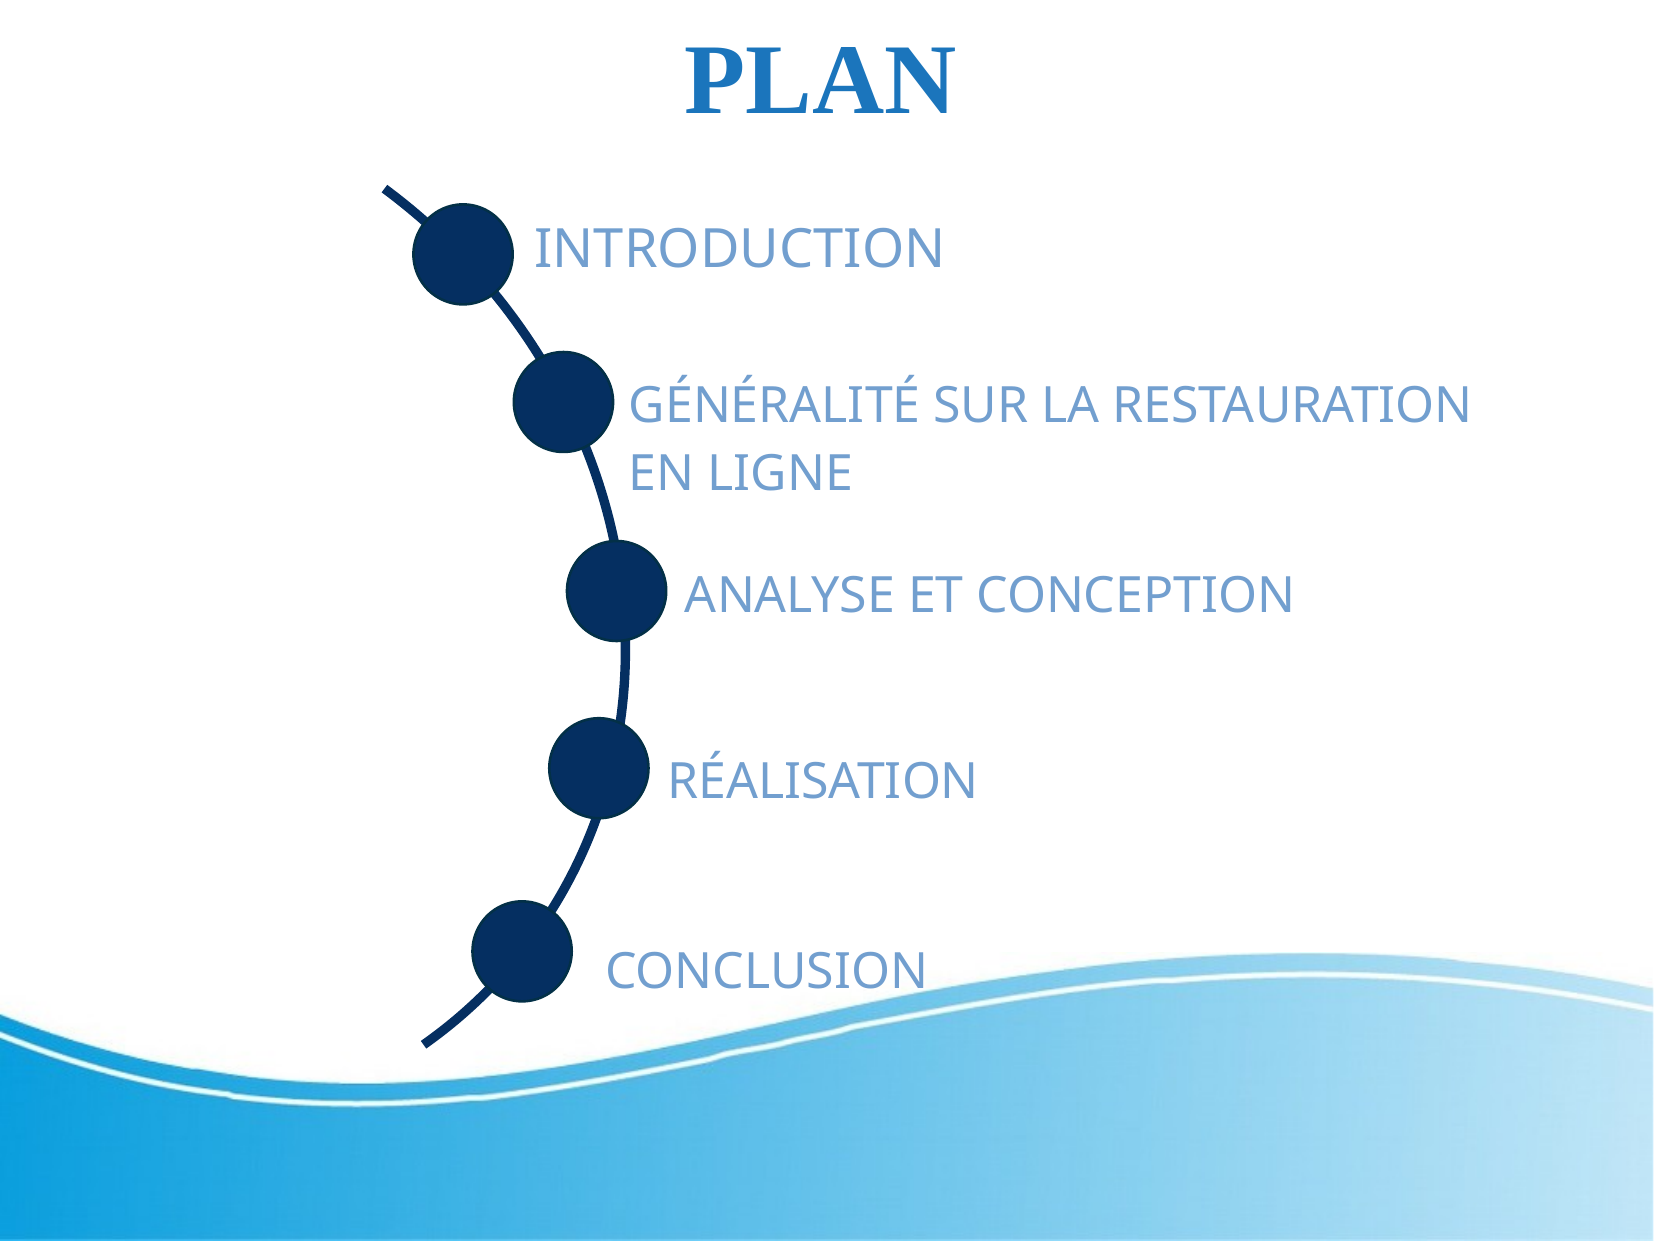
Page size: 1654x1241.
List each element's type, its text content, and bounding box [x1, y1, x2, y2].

text_box INTRODUCTION [519, 201, 1282, 283]
text_box [513, 352, 614, 452]
text_box RÉALISATION [667, 745, 1595, 807]
text_box CONCLUSION [590, 928, 1518, 1004]
title PLAN [76, 6, 1565, 154]
text_box ANALYSE ET CONCEPTION [685, 559, 1613, 621]
text_box [413, 204, 513, 305]
text_box [472, 901, 572, 1002]
text_box [549, 718, 649, 819]
text_box [566, 541, 667, 641]
text_box GÉNÉRALITÉ SUR LA RESTAURATION EN LIGNE [614, 361, 1542, 438]
picture [0, 952, 1654, 1241]
